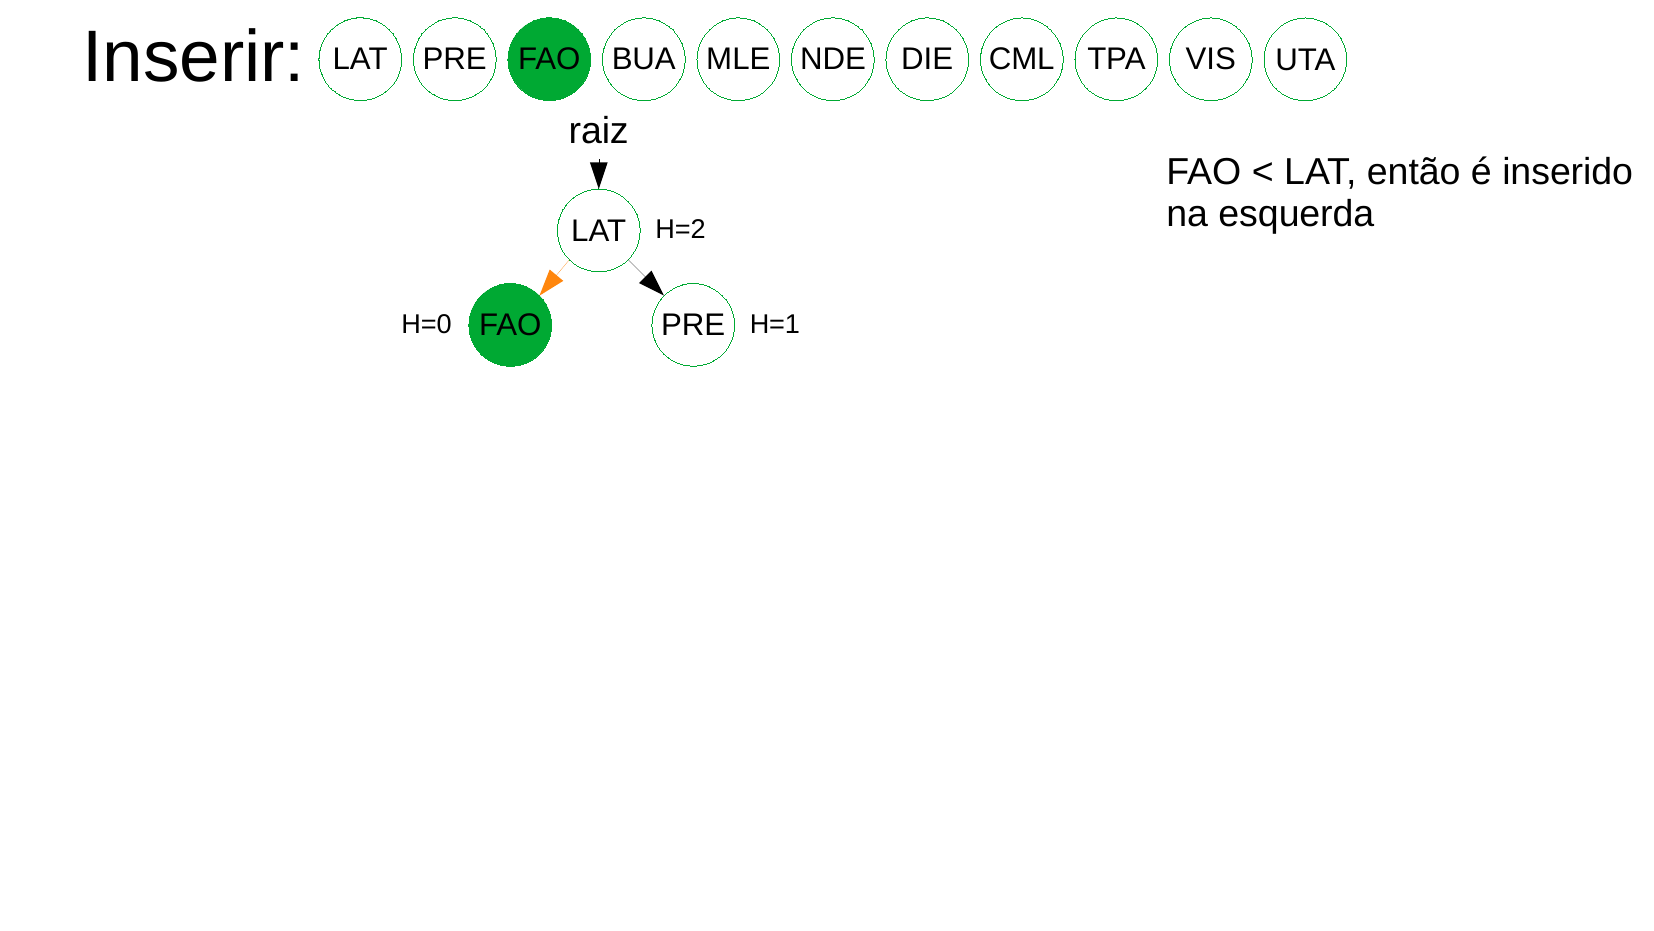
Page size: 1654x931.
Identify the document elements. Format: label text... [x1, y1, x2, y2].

text_box CML [980, 17, 1064, 101]
text_box BUA [602, 17, 686, 101]
text_box NDE [791, 17, 875, 101]
text_box H=0 [386, 301, 467, 347]
text_box H=1 [735, 301, 816, 347]
title Inserir: [82, 0, 319, 134]
text_box DIE [885, 17, 969, 101]
text_box FAO [468, 283, 552, 367]
text_box FAO [507, 17, 591, 101]
text_box raiz [553, 102, 644, 160]
text_box VIS [1169, 17, 1253, 101]
text_box LAT [318, 17, 402, 101]
text_box MLE [696, 17, 780, 101]
text_box PRE [651, 283, 735, 367]
text_box FAO < LAT, então é inserido na esquerda [1151, 142, 1649, 242]
text_box UTA [1264, 17, 1347, 101]
text_box H=2 [640, 206, 721, 252]
text_box TPA [1074, 17, 1158, 101]
text_box PRE [413, 17, 497, 101]
text_box LAT [557, 189, 640, 272]
